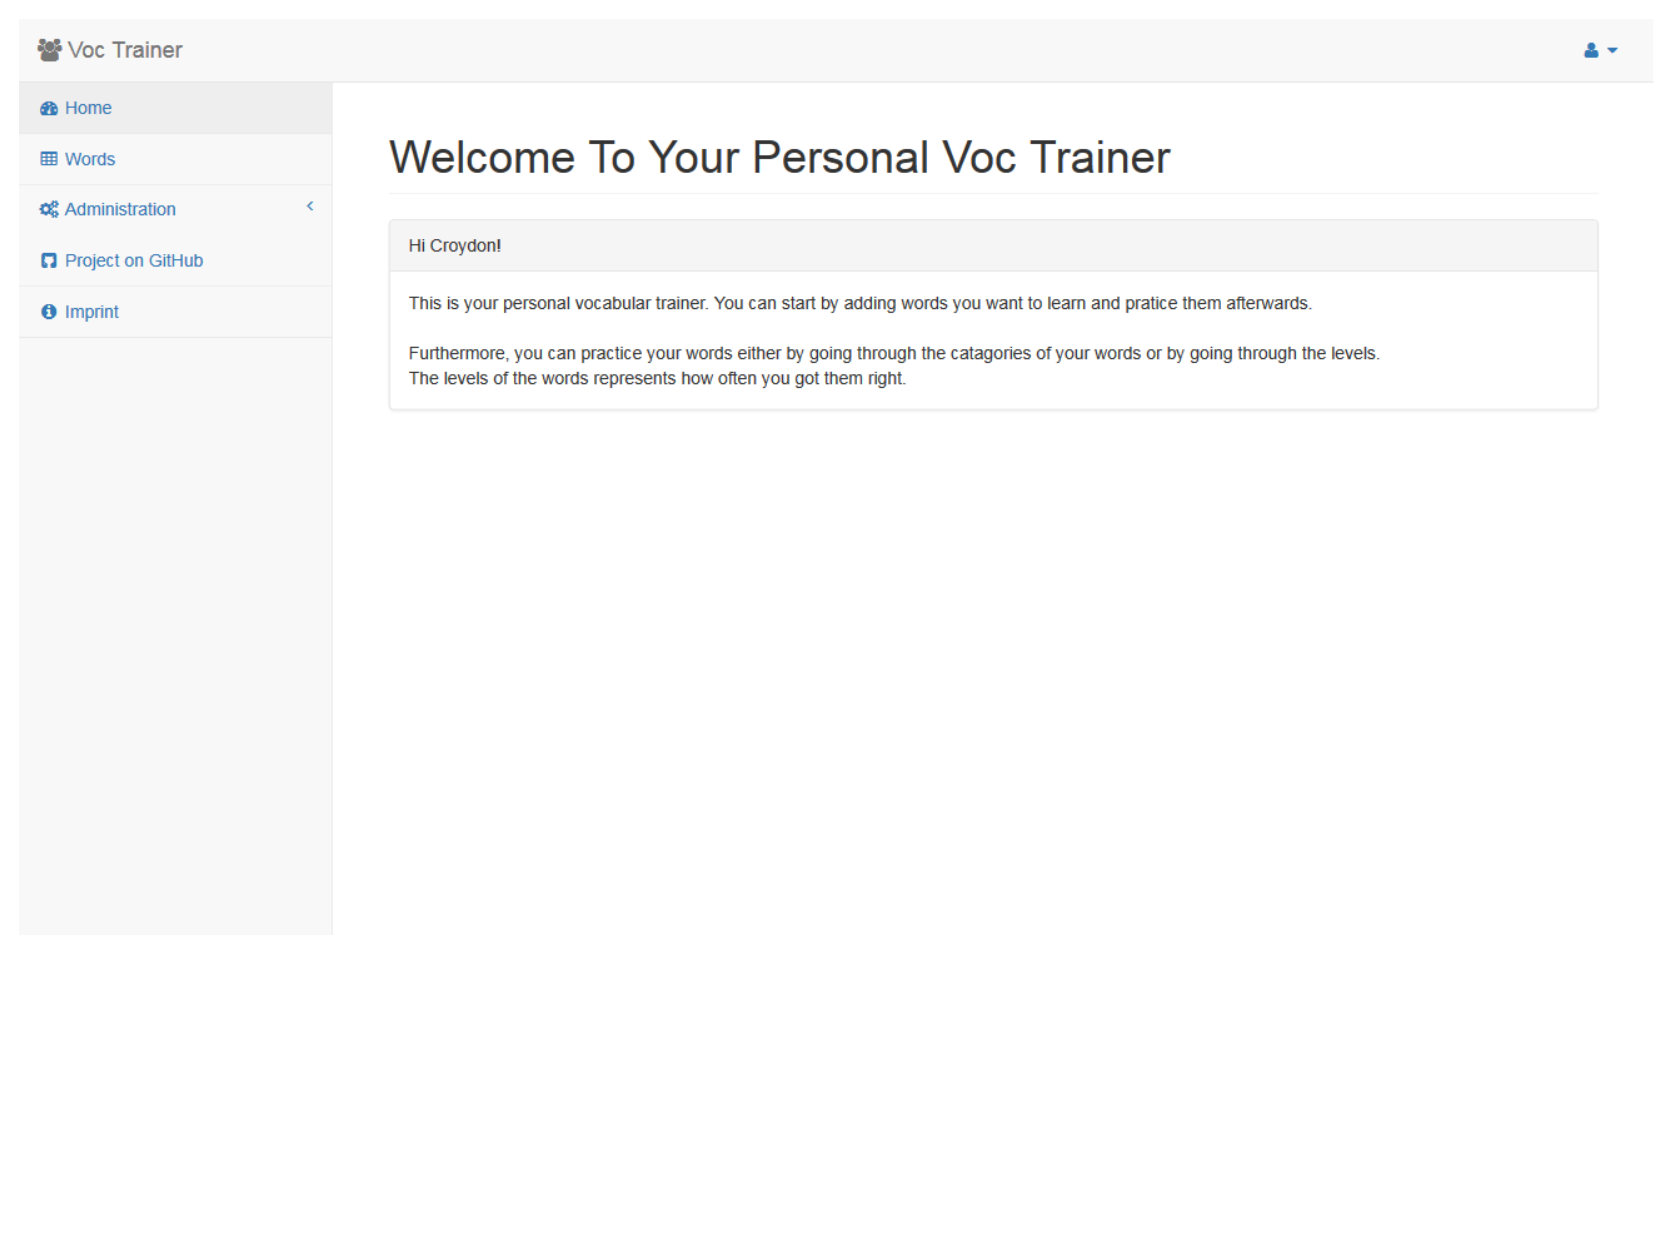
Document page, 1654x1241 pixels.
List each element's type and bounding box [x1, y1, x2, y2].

picture [19, 19, 1654, 935]
